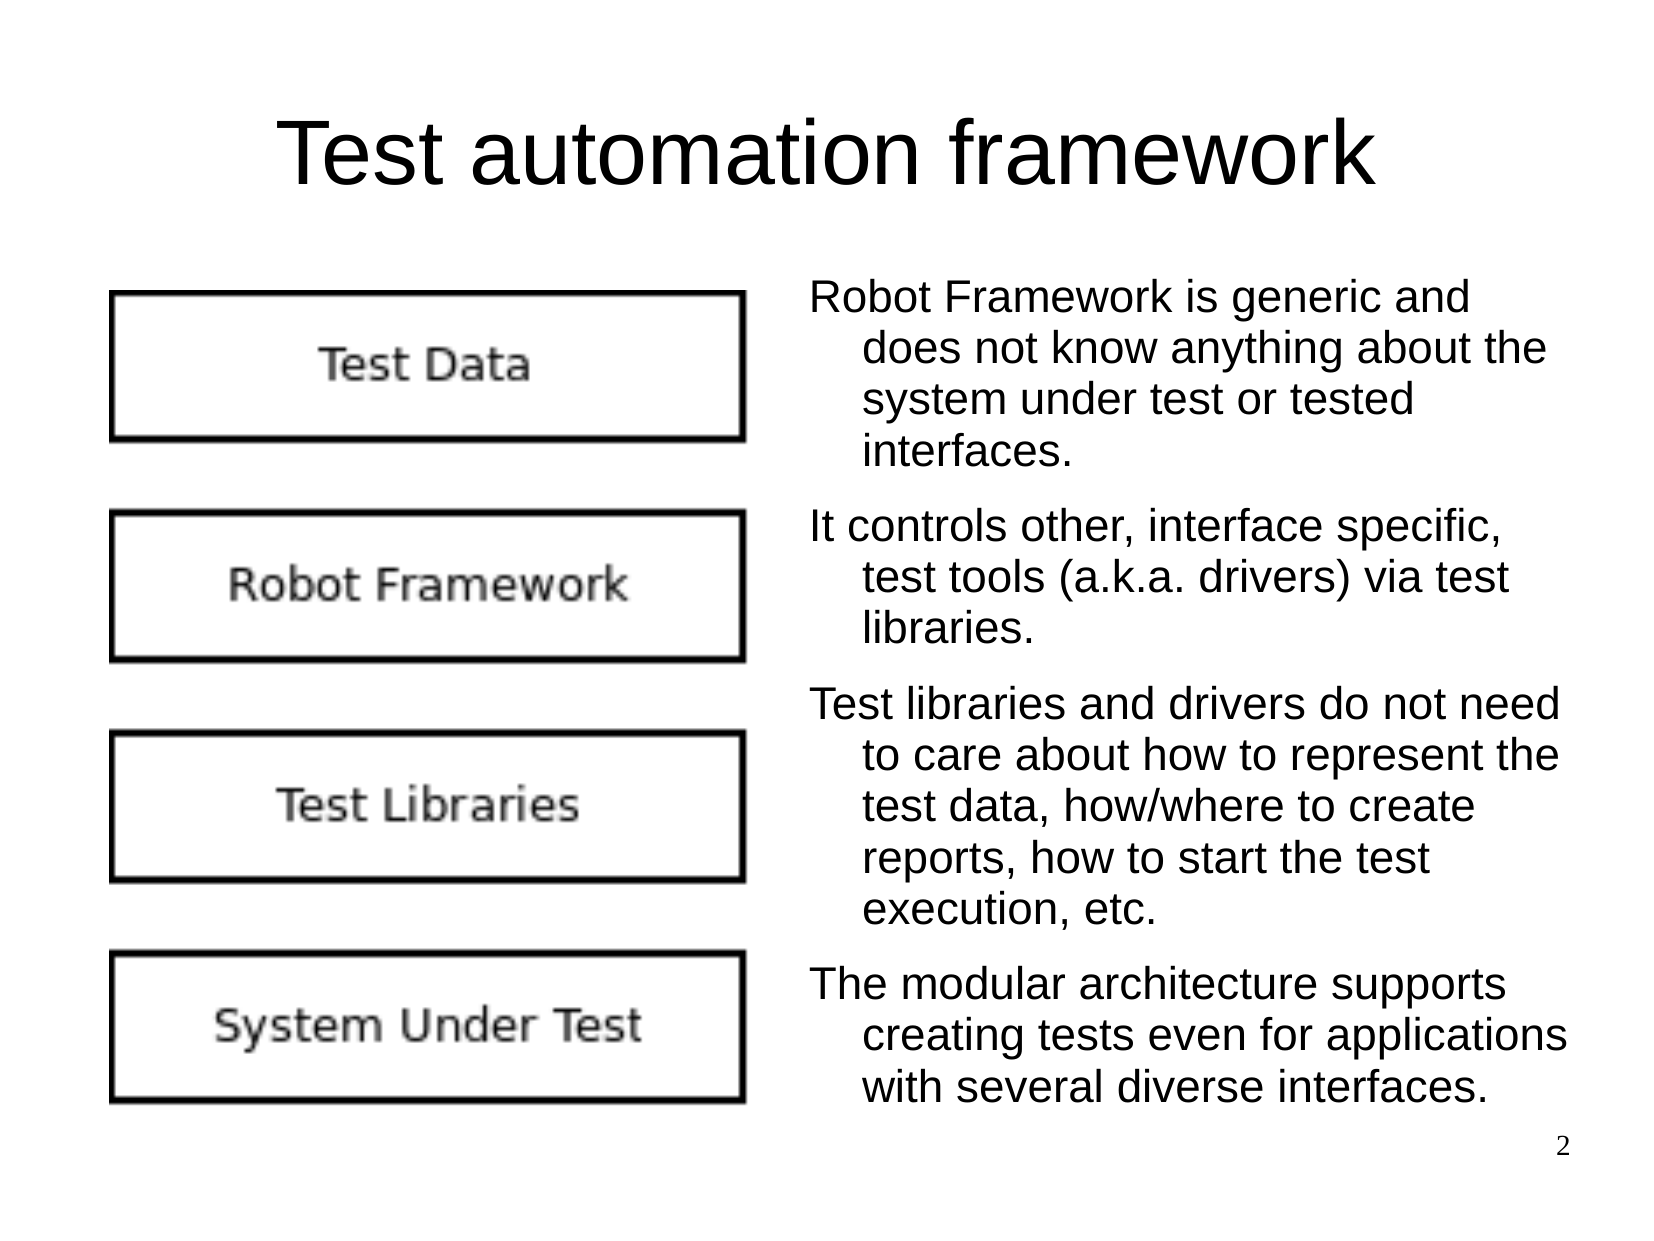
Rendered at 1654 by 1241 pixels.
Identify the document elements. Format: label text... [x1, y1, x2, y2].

title Test automation framework [82, 49, 1571, 257]
list Robot Framework is generic and does not know anything about the system under test or tested interfaces. It controls other, interface specific, test tools (a.k.a. drivers) via test libraries. Test libraries and drivers do not need to care about how to represent the test data, how/where to create reports, how to start the test execution, etc. The modular architecture supports creating tests even for applications with several diverse interfaces. [791, 271, 1576, 1198]
picture [109, 290, 751, 1109]
